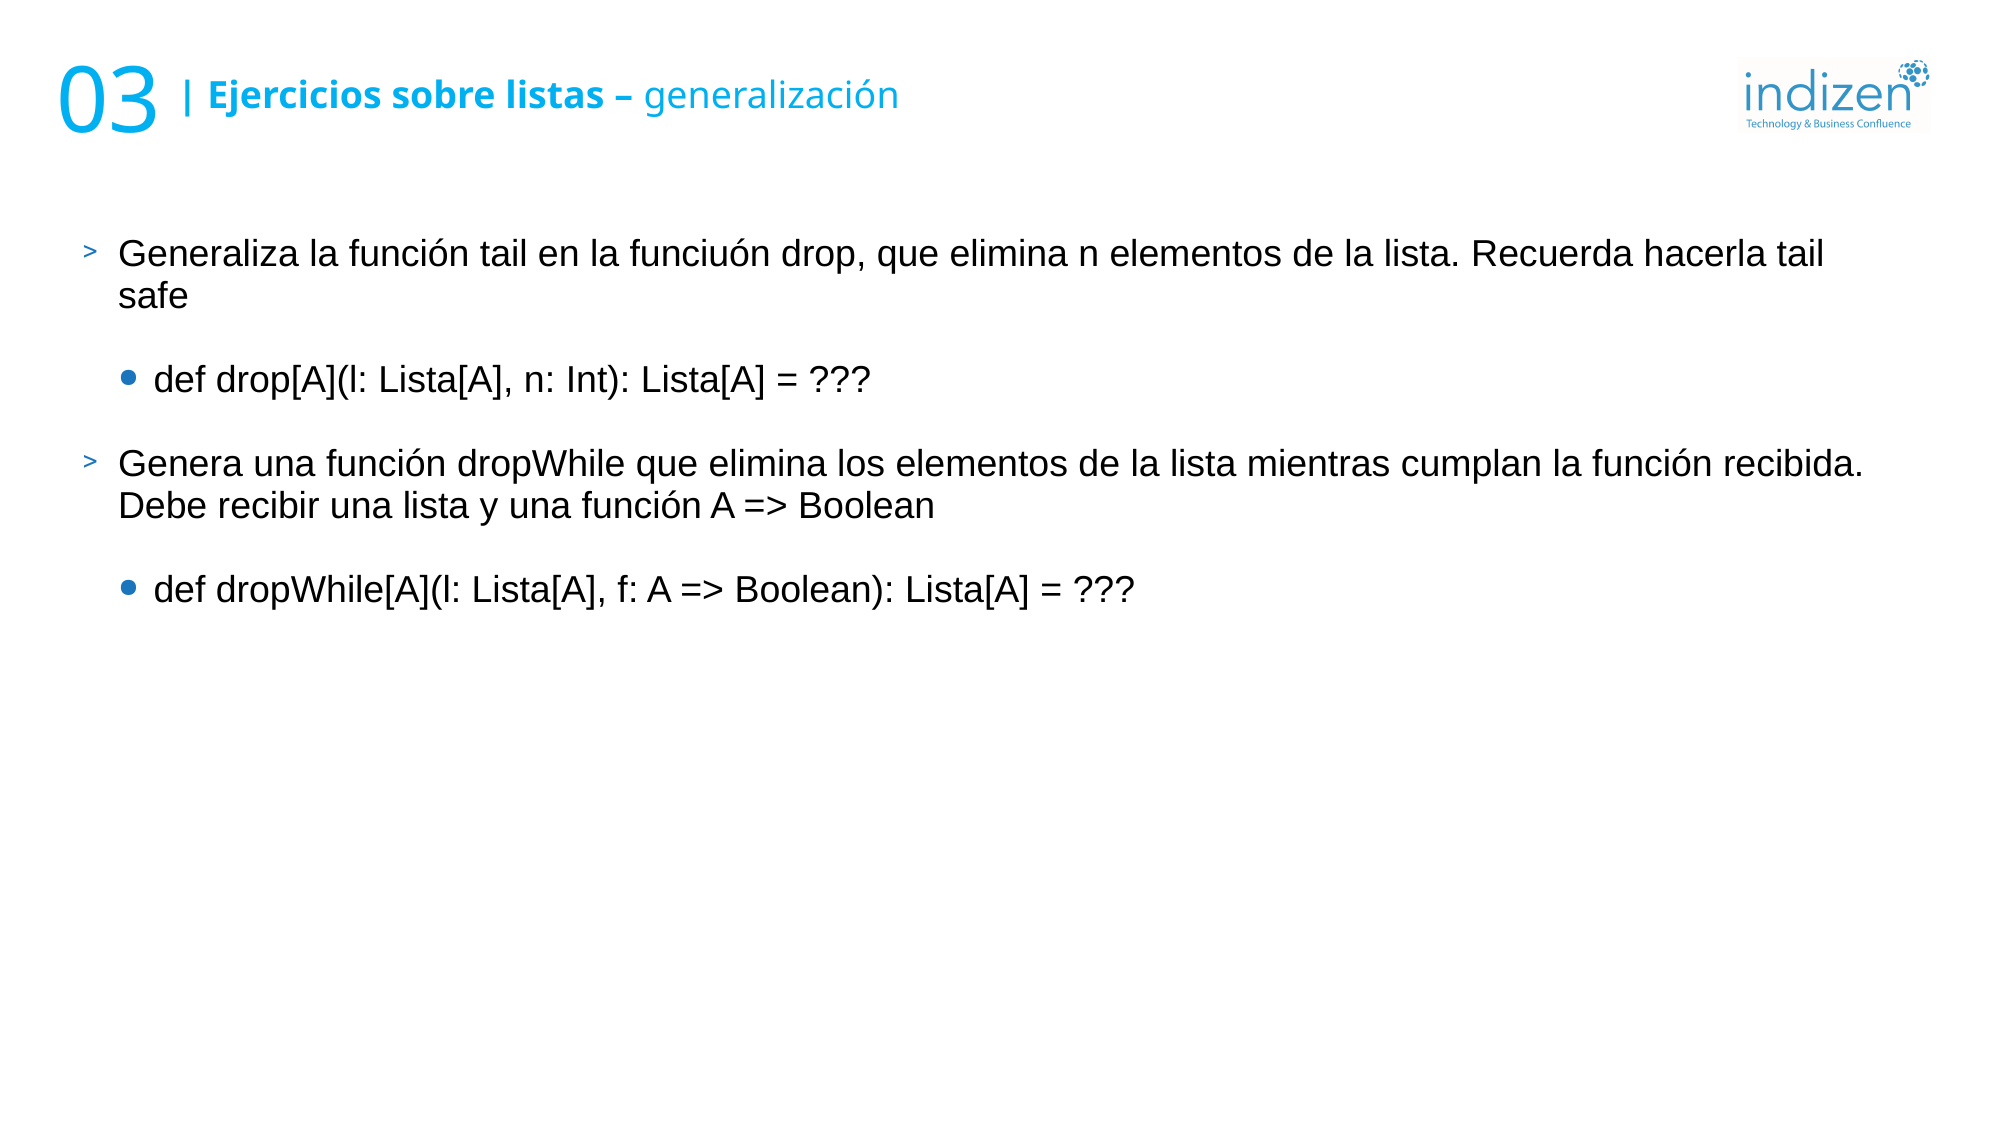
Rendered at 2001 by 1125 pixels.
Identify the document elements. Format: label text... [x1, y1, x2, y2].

text_box 03 [69, 72, 96, 126]
text_box | Ejercicios sobre listas – generalización [157, 60, 1276, 126]
text_box 03 [41, 45, 1392, 127]
text_box Generaliza la función tail en la funciuón drop, que elimina n elementos de la lista. Recuerda hacerla tail safe def drop[A](l: Lista[A], n: Int): Lista[A] = ??? Genera una función dropWhile que elimina los elementos de la lista mientras cumplan la función recibida. Debe recibir una lista y una función A => Boolean def dropWhile[A](l: Lista[A], f: A => Boolean): Lista[A] = ??? [82, 232, 1878, 1004]
picture [1737, 57, 1931, 133]
